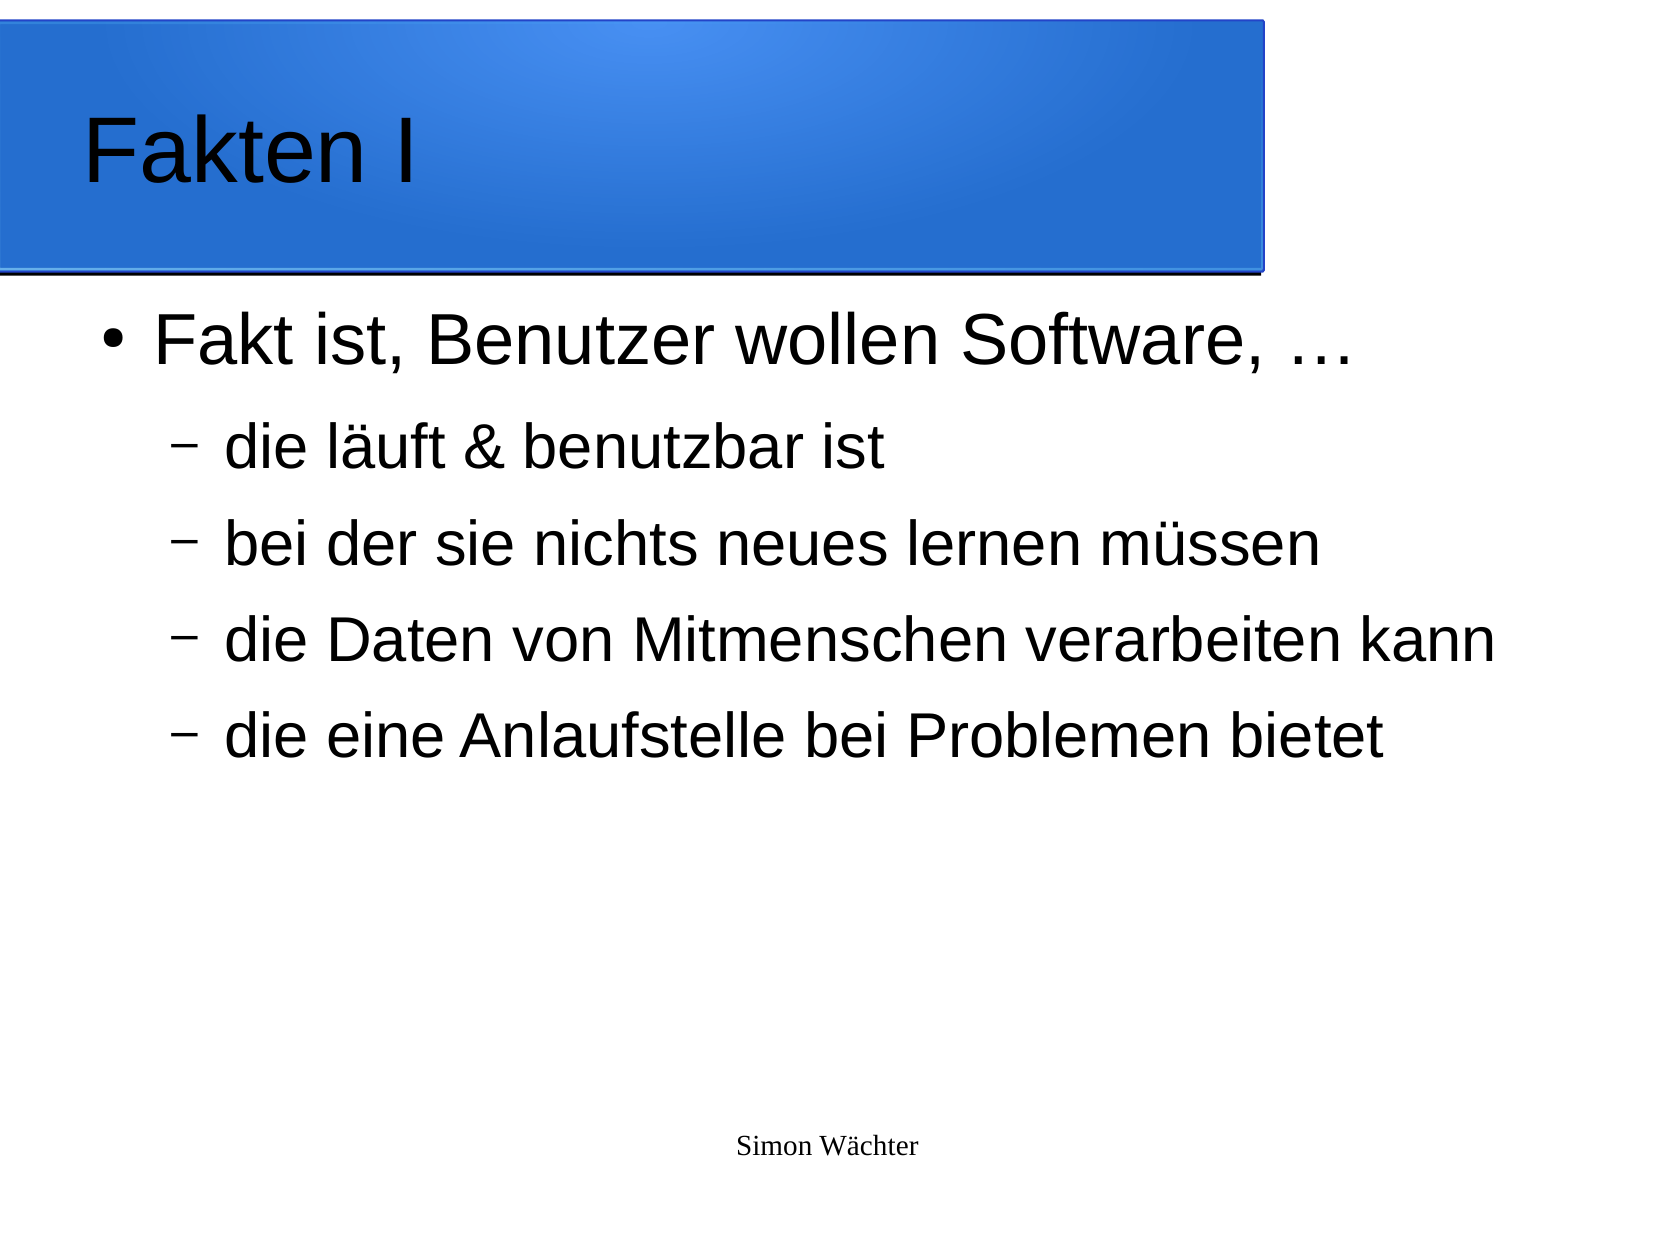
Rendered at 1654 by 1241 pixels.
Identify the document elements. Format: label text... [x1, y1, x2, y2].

list Fakt ist, Benutzer wollen Software, … die läuft & benutzbar ist bei der sie nichts neues lernen müssen die Daten von Mitmenschen verarbeiten kann die eine Anlaufstelle bei Problemen bietet [82, 299, 1571, 1019]
title Fakten I [82, 47, 1235, 252]
